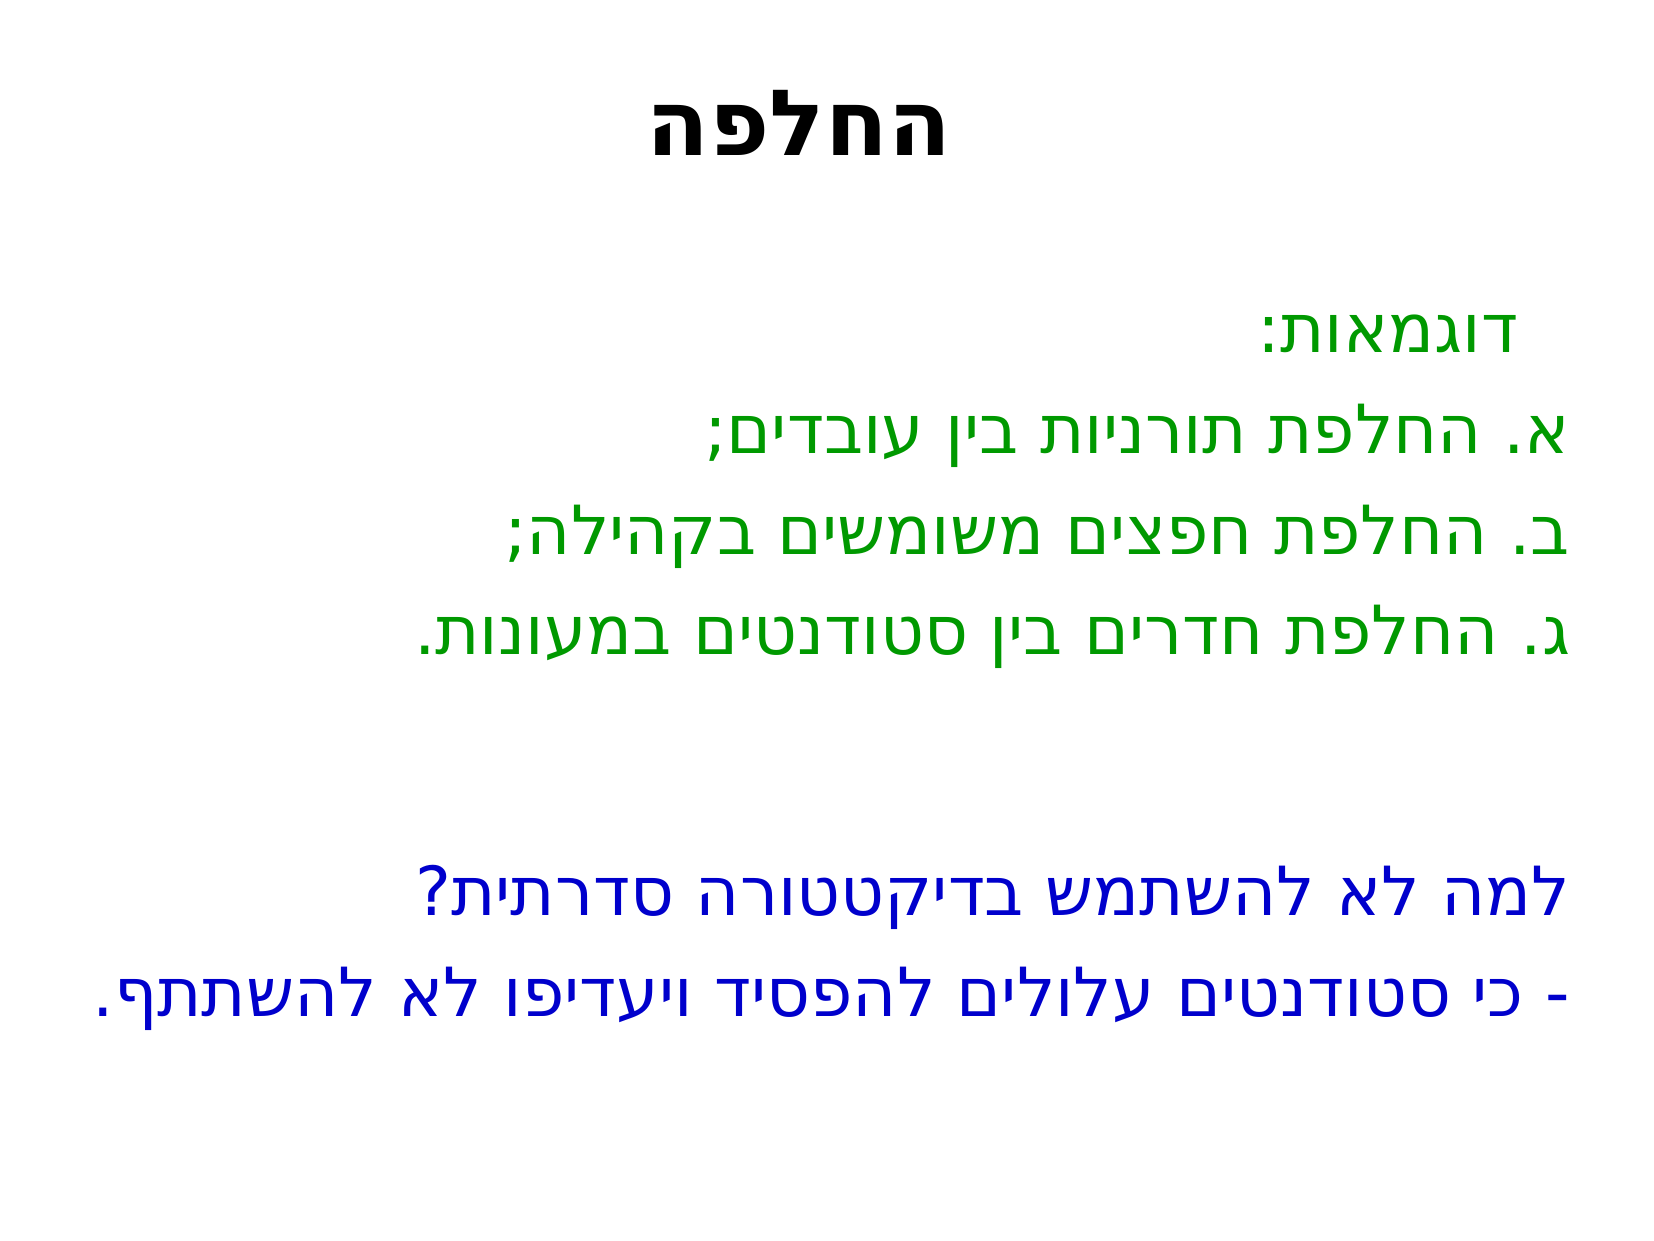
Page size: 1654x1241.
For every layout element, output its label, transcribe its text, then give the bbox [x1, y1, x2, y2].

list דוגמאות: א. החלפת תורניות בין עובדים; ב. החלפת חפצים משומשים בקהילה; ג. החלפת חדרים בין סטודנטים במעונות. למה לא להשתמש בדיקטטורה סדרתית? - כי סטודנטים עלולים להפסיד ויעדיפו לא להשתתף. [82, 289, 1571, 1108]
title החלפה [82, 41, 1516, 207]
